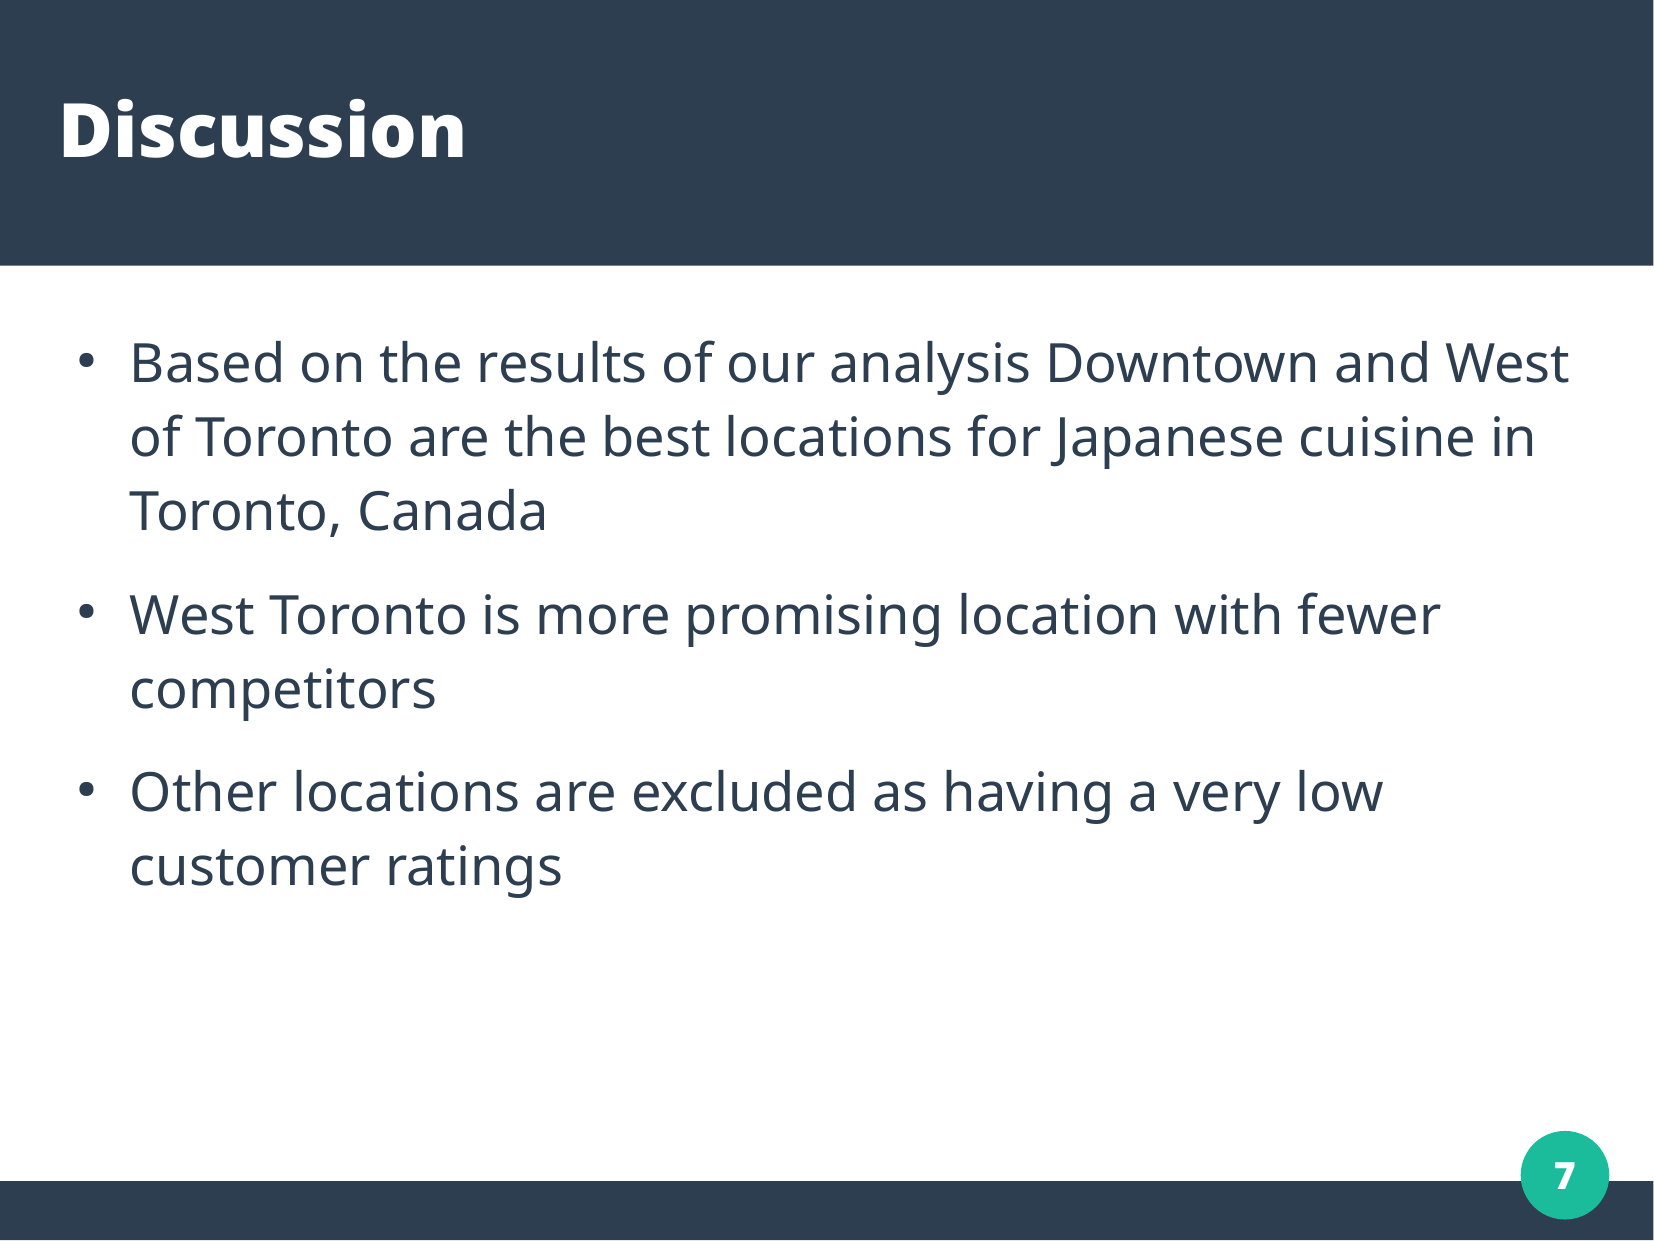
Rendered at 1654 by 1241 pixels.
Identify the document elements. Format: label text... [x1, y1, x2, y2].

list Based on the results of our analysis Downtown and West of Toronto are the best locations for Japanese cuisine in Toronto, Canada West Toronto is more promising location with fewer competitors Other locations are excluded as having a very low customer ratings [59, 324, 1595, 1152]
title Discussion [59, 49, 1595, 207]
